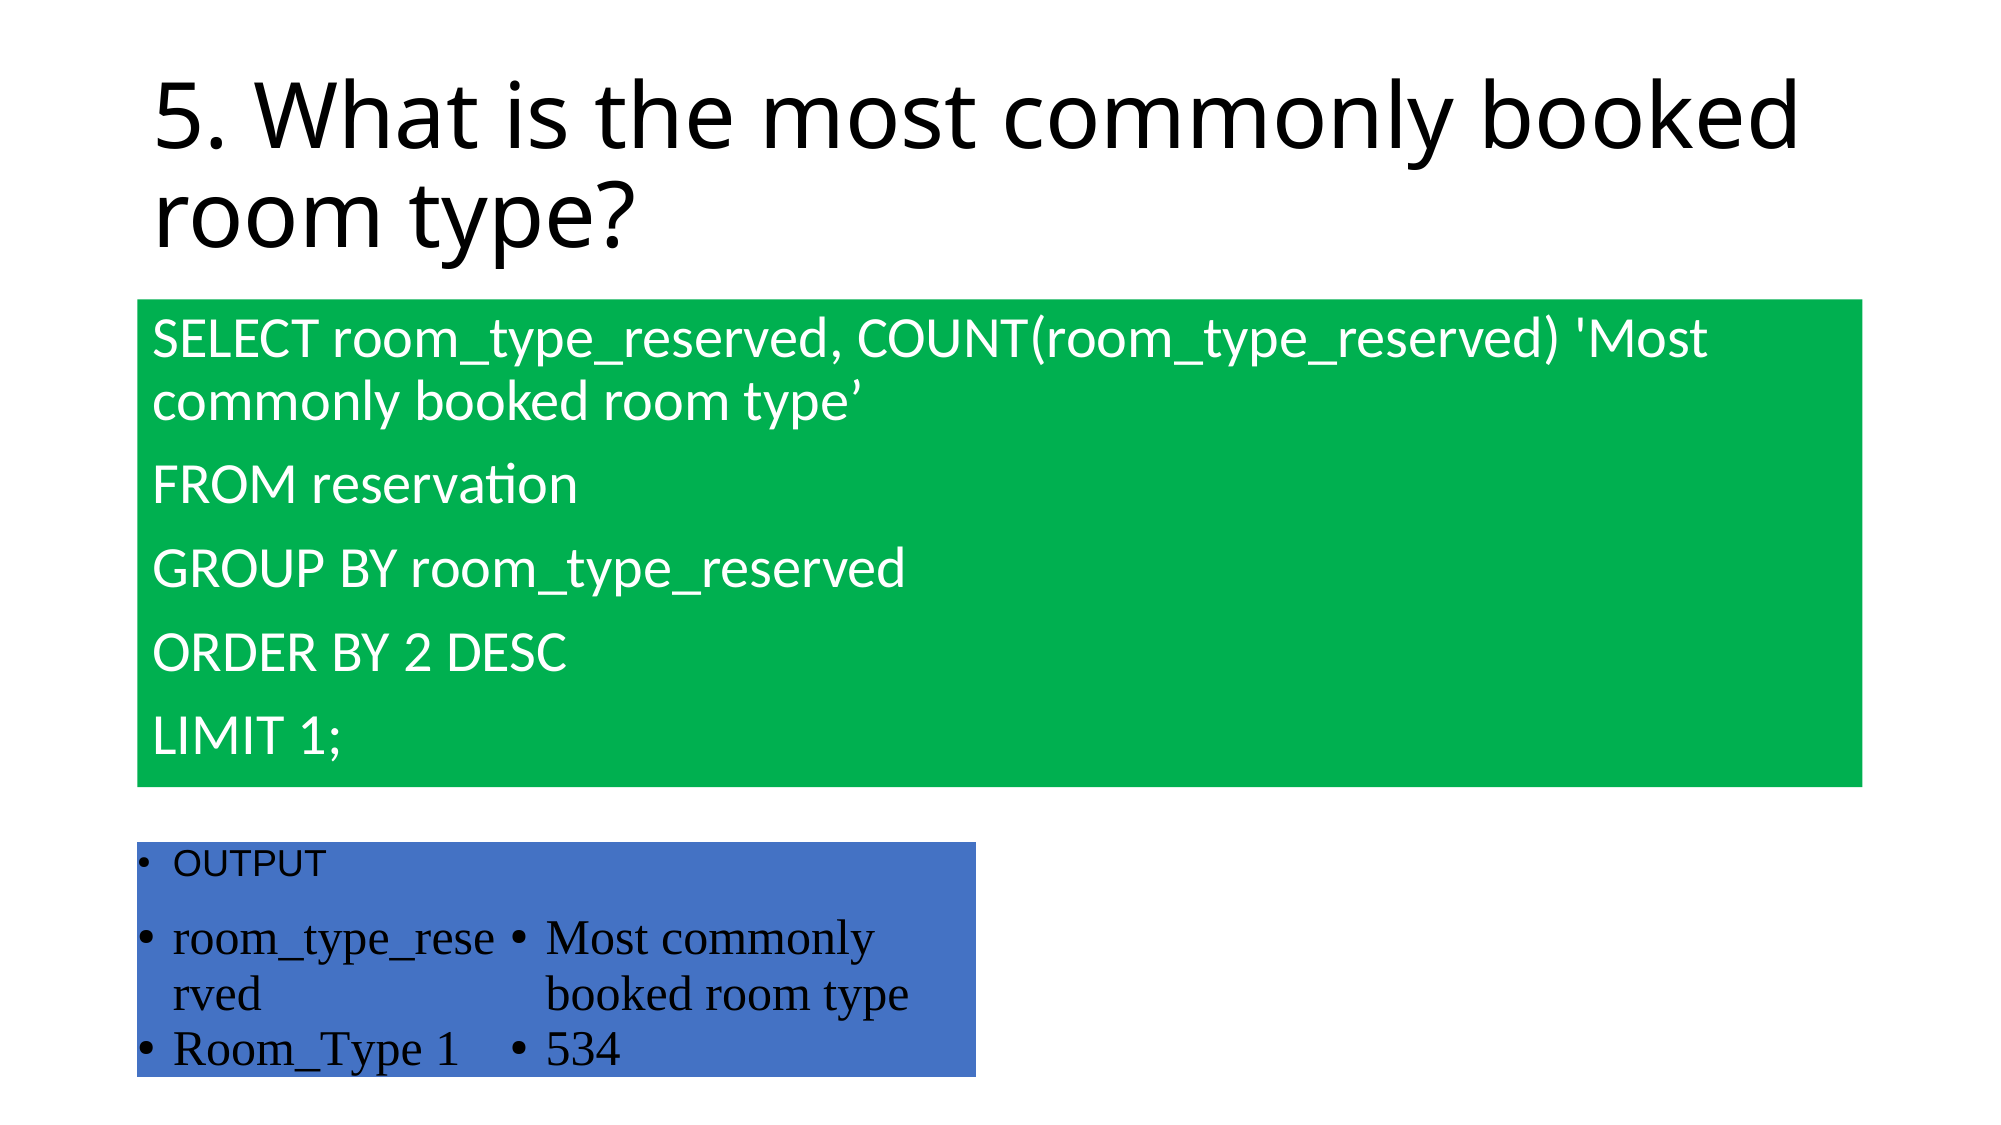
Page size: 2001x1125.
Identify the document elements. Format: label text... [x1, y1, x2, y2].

table_cell room_type_reserved [137, 911, 510, 1021]
table_cell Room_Type 1 [137, 1021, 510, 1077]
table_header OUTPUT [137, 842, 510, 911]
title 5. What is the most commonly booked room type? [137, 59, 1863, 278]
list SELECT room_type_reserved, COUNT(room_type_reserved) 'Most commonly booked room type’ FROM reservation GROUP BY room_type_reserved ORDER BY 2 DESC LIMIT 1; [137, 299, 1863, 788]
table_cell Most commonly booked room type [510, 911, 976, 1021]
table_header [510, 842, 976, 911]
table_cell 534 [510, 1021, 976, 1077]
